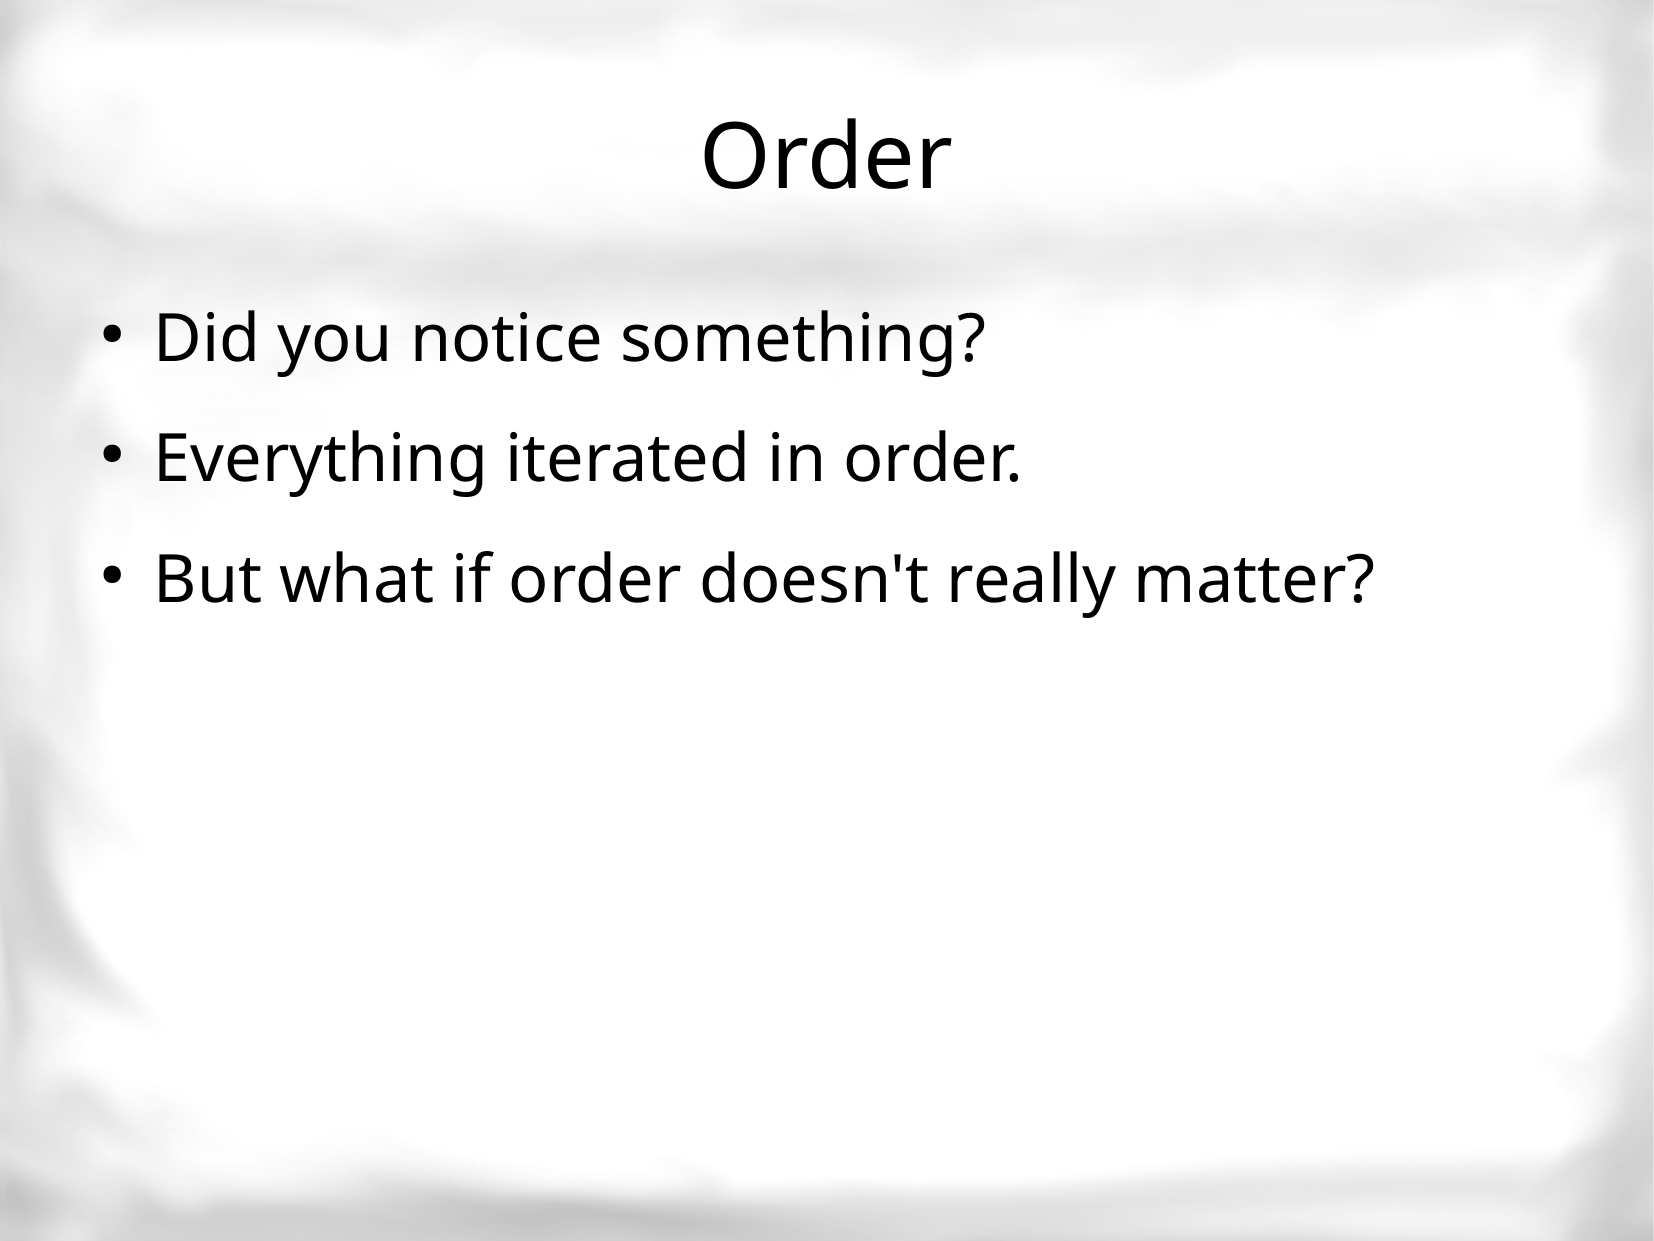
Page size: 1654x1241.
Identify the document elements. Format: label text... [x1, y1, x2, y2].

title Order [82, 49, 1571, 257]
list Did you notice something? Everything iterated in order. But what if order doesn't really matter? [82, 290, 1538, 1010]
picture [0, 0, 1654, 1241]
